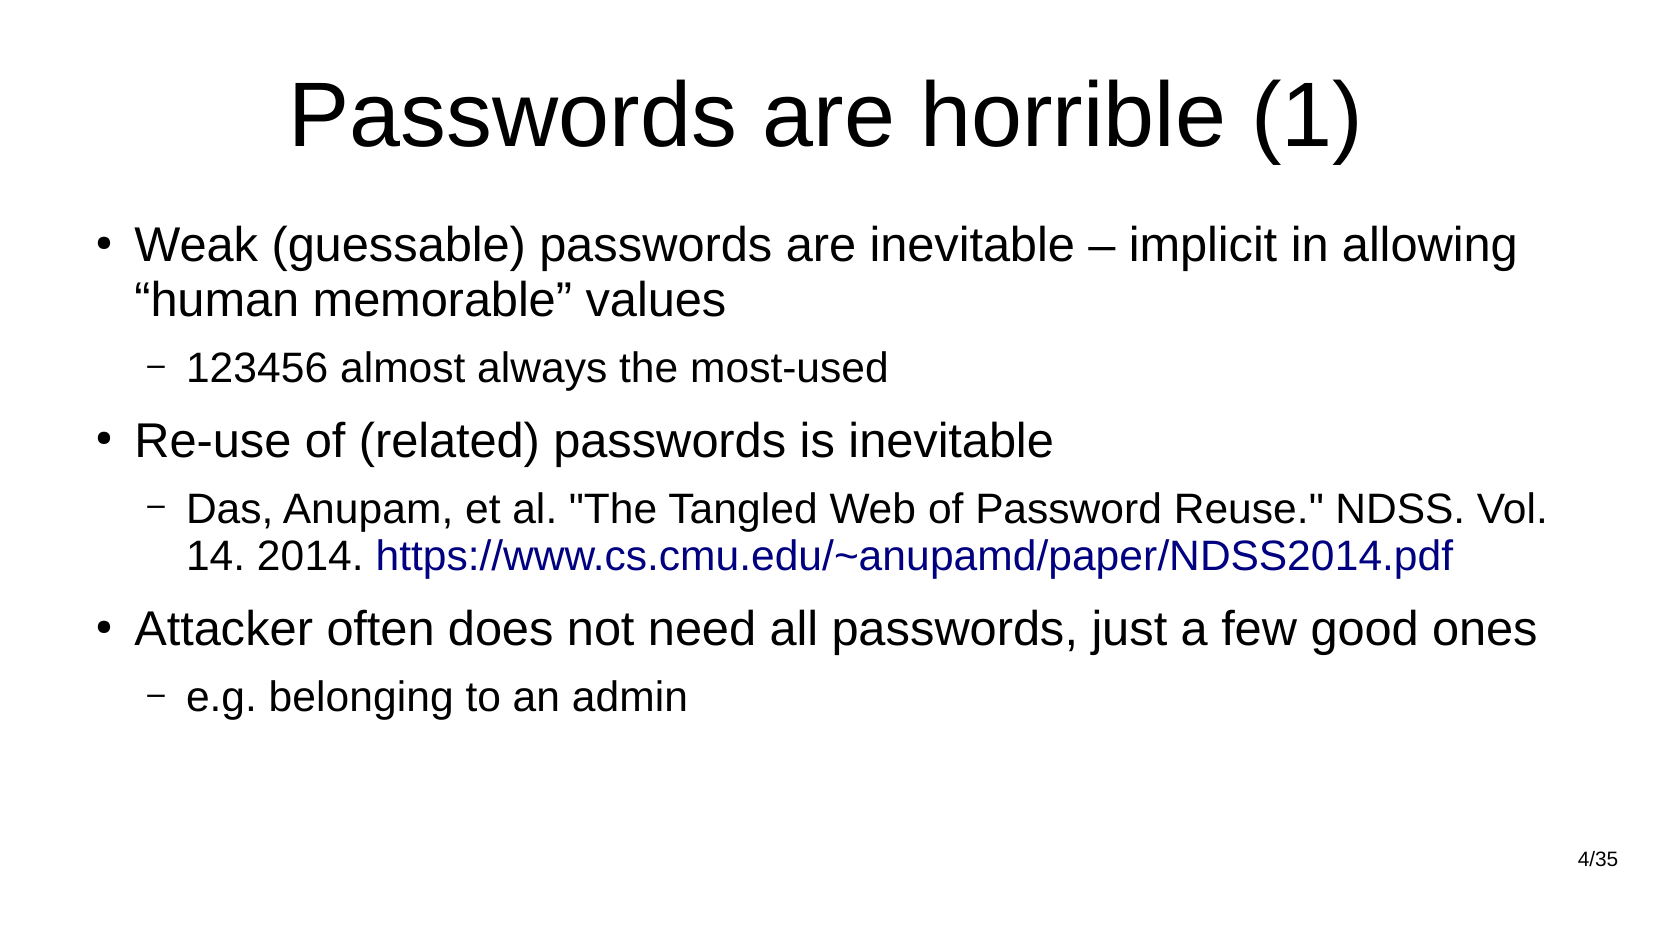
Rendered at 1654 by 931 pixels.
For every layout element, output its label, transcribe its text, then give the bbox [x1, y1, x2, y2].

list Weak (guessable) passwords are inevitable – implicit in allowing “human memorable” values 123456 almost always the most-used Re-use of (related) passwords is inevitable Das, Anupam, et al. "The Tangled Web of Password Reuse." NDSS. Vol. 14. 2014. https://www.cs.cmu.edu/~anupamd/paper/NDSS2014.pdf Attacker often does not need all passwords, just a few good ones e.g. belonging to an admin [82, 217, 1571, 758]
title Passwords are horrible (1) [82, 37, 1571, 193]
